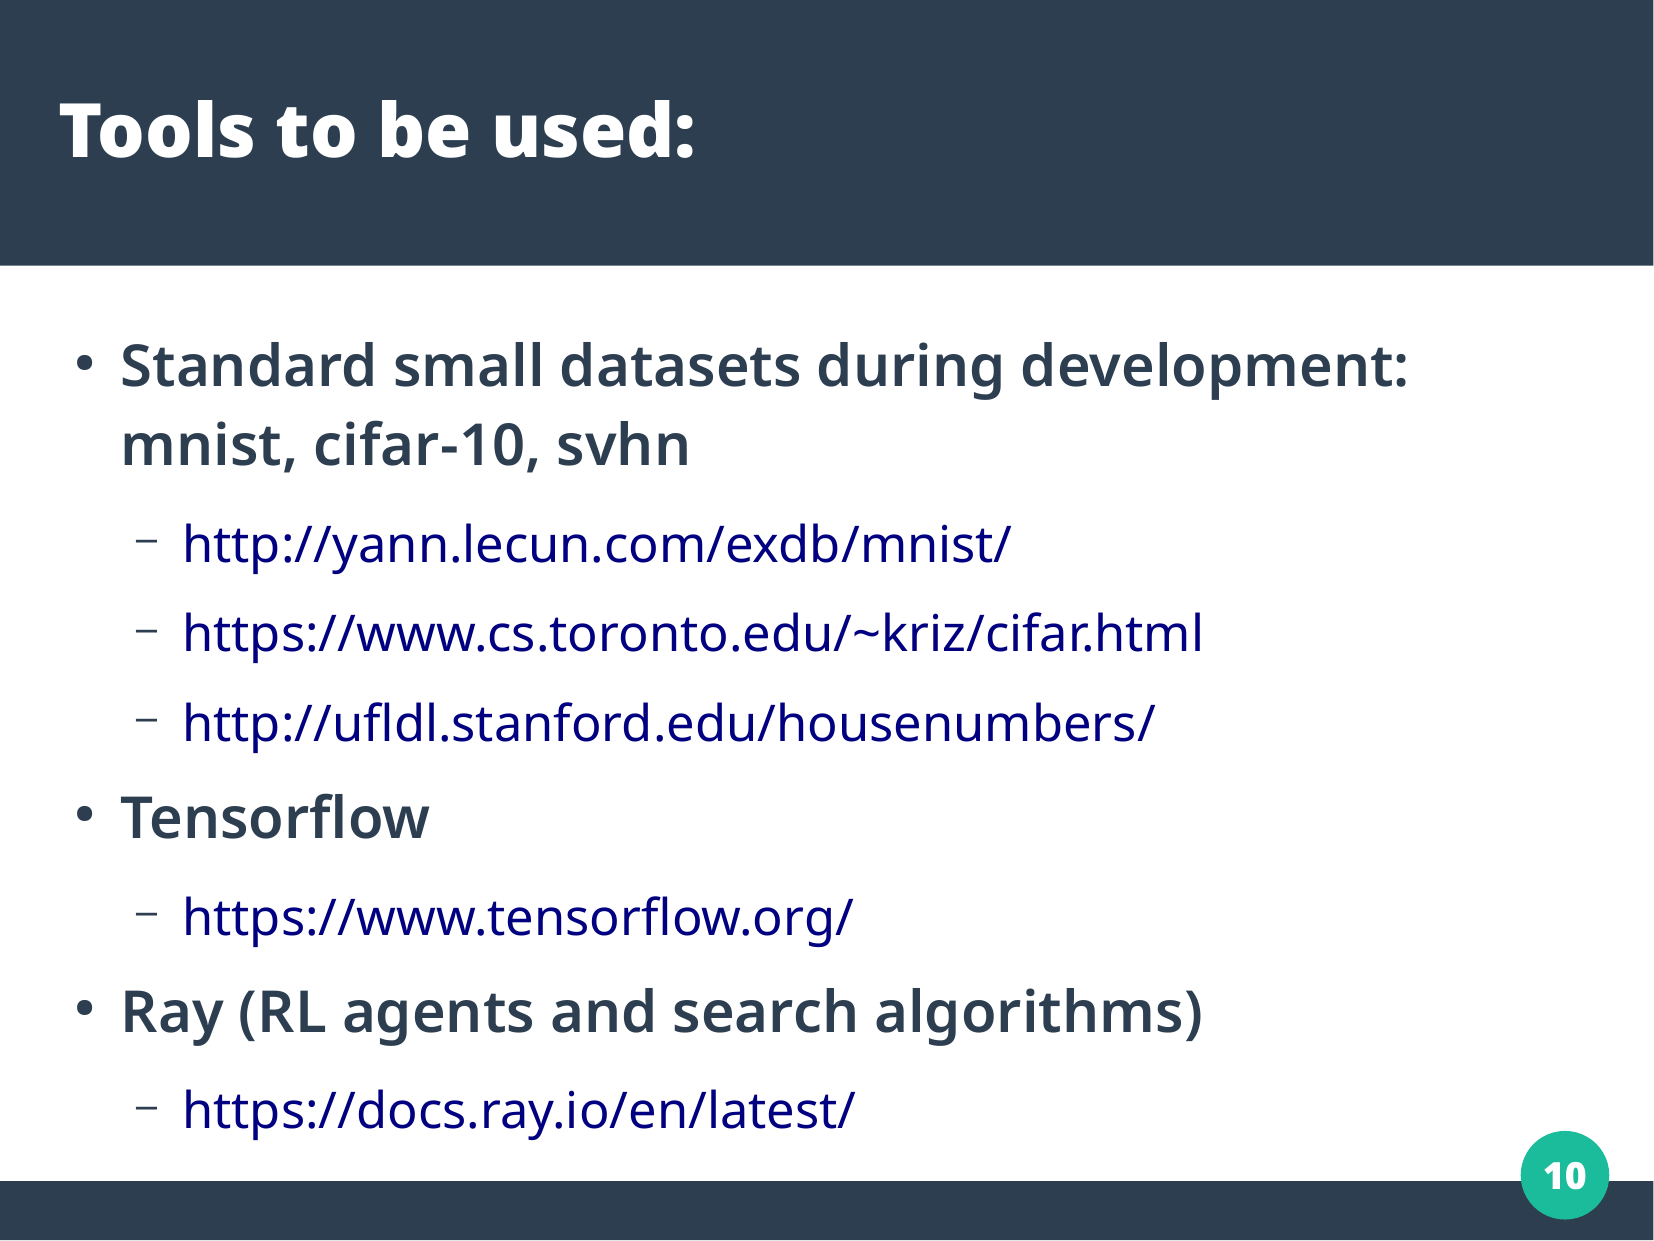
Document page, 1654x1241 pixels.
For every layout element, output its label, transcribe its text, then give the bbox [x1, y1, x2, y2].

title Tools to be used: [59, 49, 1595, 207]
list Standard small datasets during development: mnist, cifar-10, svhn http://yann.lecun.com/exdb/mnist/ https://www.cs.toronto.edu/~kriz/cifar.html http://ufldl.stanford.edu/housenumbers/ Tensorflow https://www.tensorflow.org/ Ray (RL agents and search algorithms) https://docs.ray.io/en/latest/ [59, 324, 1595, 1152]
